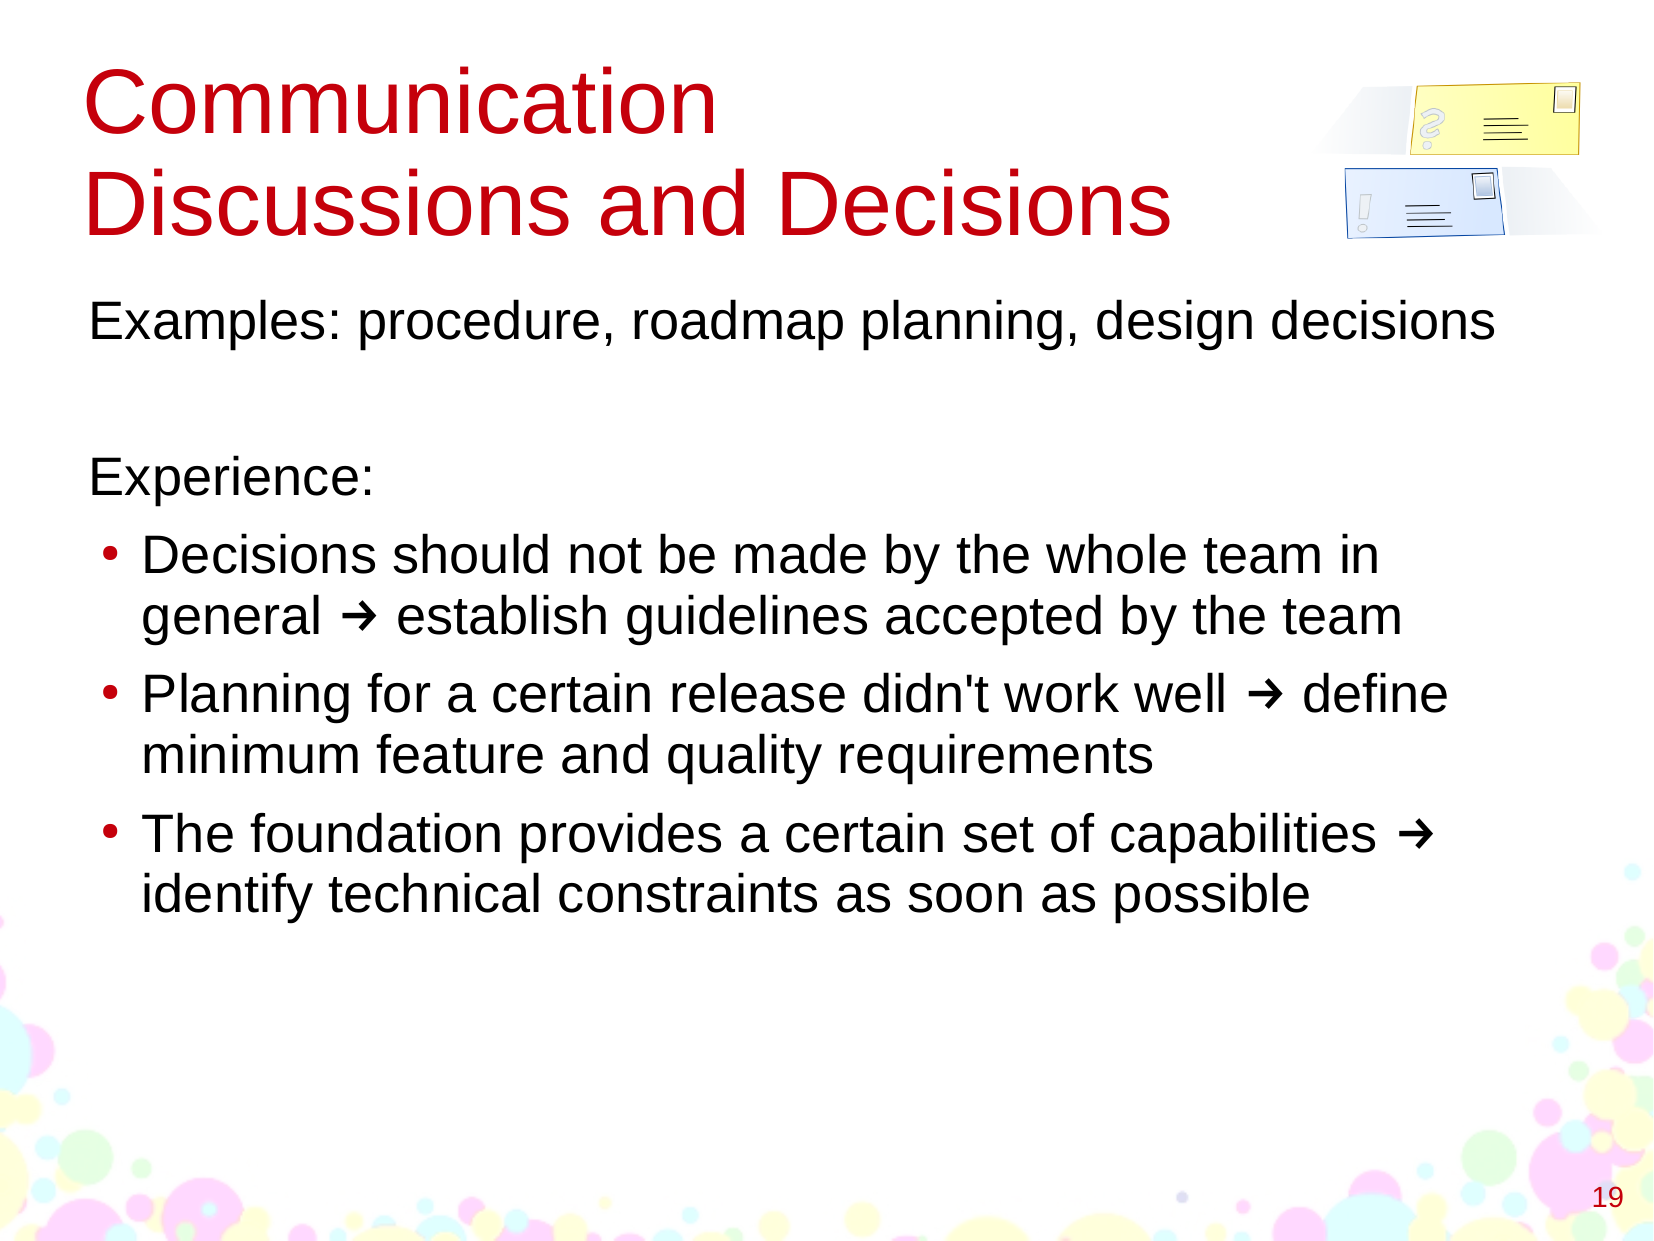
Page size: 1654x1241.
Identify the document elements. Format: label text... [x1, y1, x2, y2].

title Communication Discussions and Decisions [82, 50, 1258, 256]
picture [1311, 53, 1602, 268]
list Examples: procedure, roadmap planning, design decisions Experience: Decisions should not be made by the whole team in general → establish guidelines accepted by the team Planning for a certain release didn't work well → define minimum feature and quality requirements The foundation provides a certain set of capabilities → identify technical constraints as soon as possible [88, 290, 1577, 1094]
